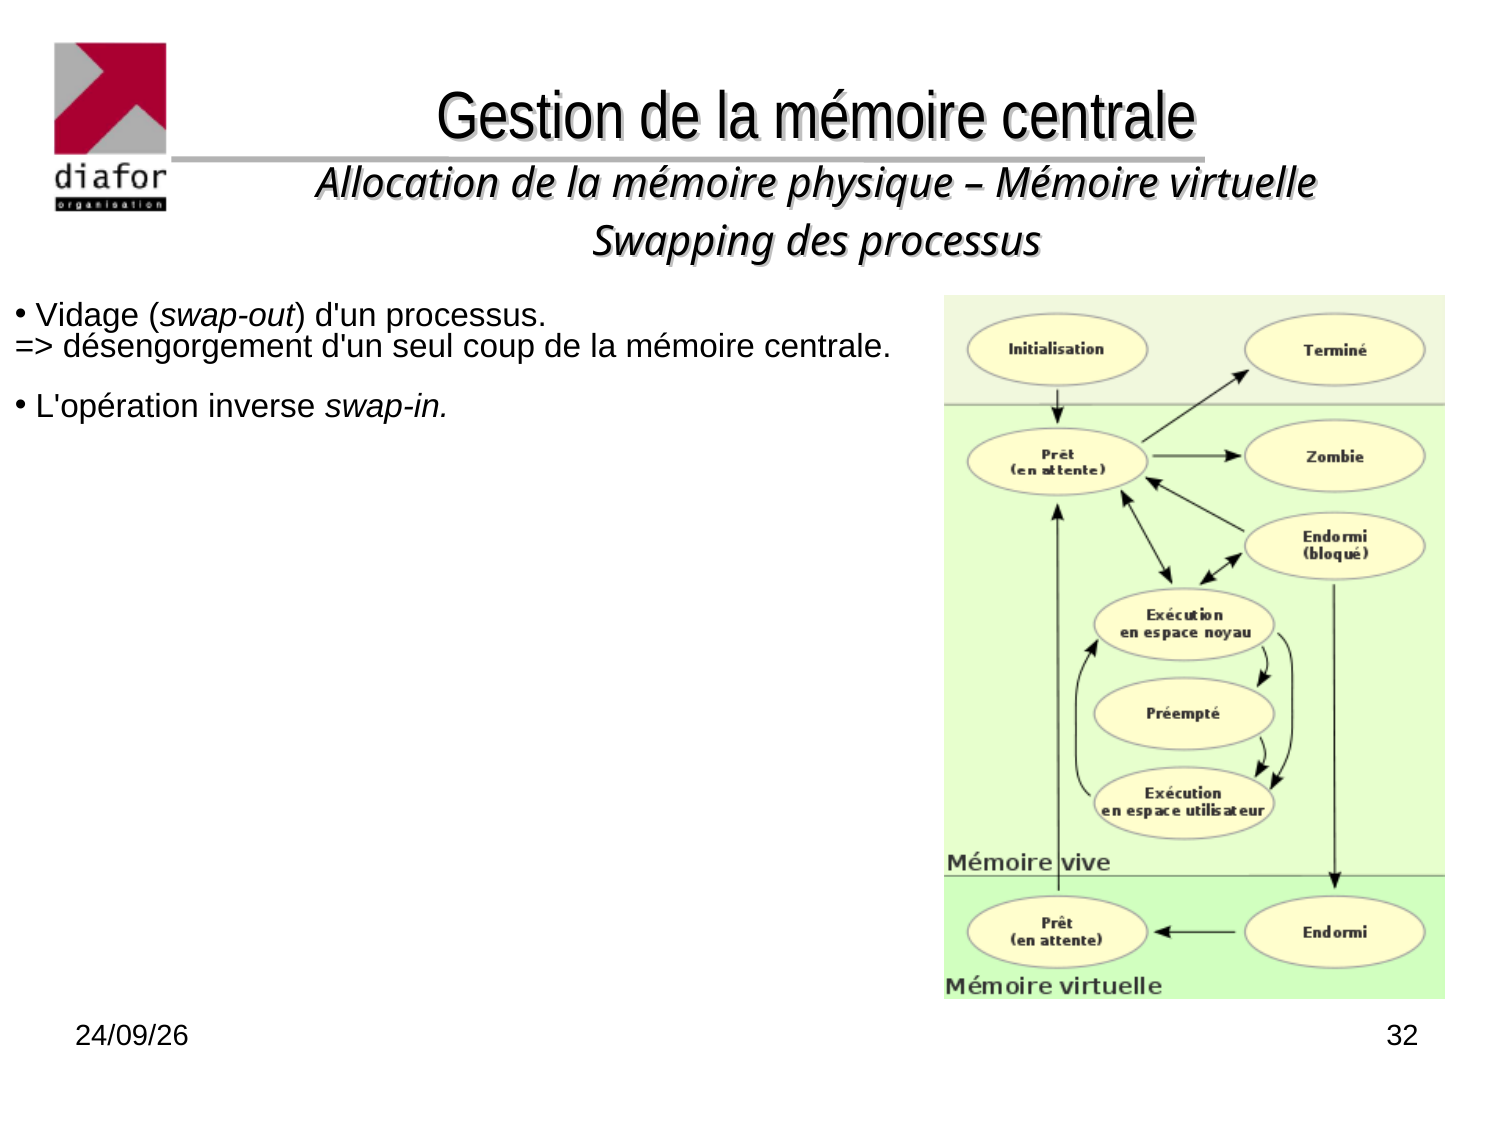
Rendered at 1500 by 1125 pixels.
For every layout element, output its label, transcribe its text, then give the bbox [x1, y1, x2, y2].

title Gestion de la mémoire centrale Allocation de la mémoire physique – Mémoire virtuelle Swapping des processus [133, 69, 1500, 273]
picture [53, 42, 168, 213]
text_box Vidage (swap-out) d'un processus. => désengorgement d'un seul coup de la mémoire centrale. L'opération inverse swap-in. [0, 295, 908, 432]
picture [944, 295, 1445, 999]
